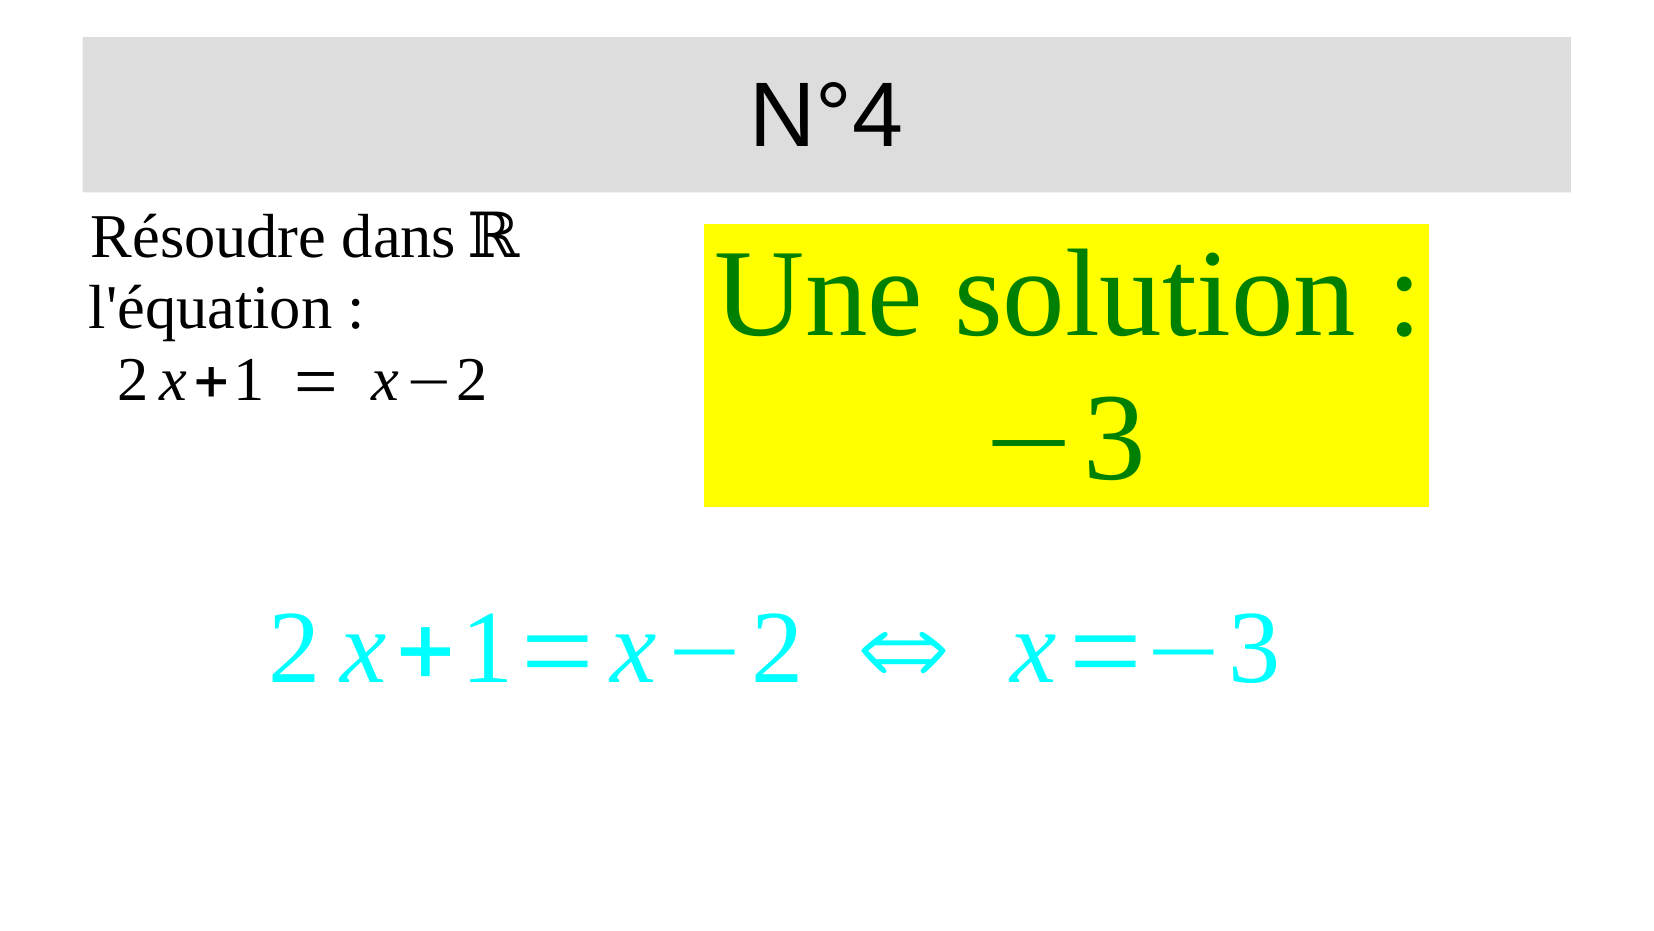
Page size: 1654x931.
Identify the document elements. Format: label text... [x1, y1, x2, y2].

chart [82, 200, 521, 415]
chart [258, 590, 1288, 706]
title N°4 [82, 37, 1571, 193]
chart [703, 224, 1430, 507]
